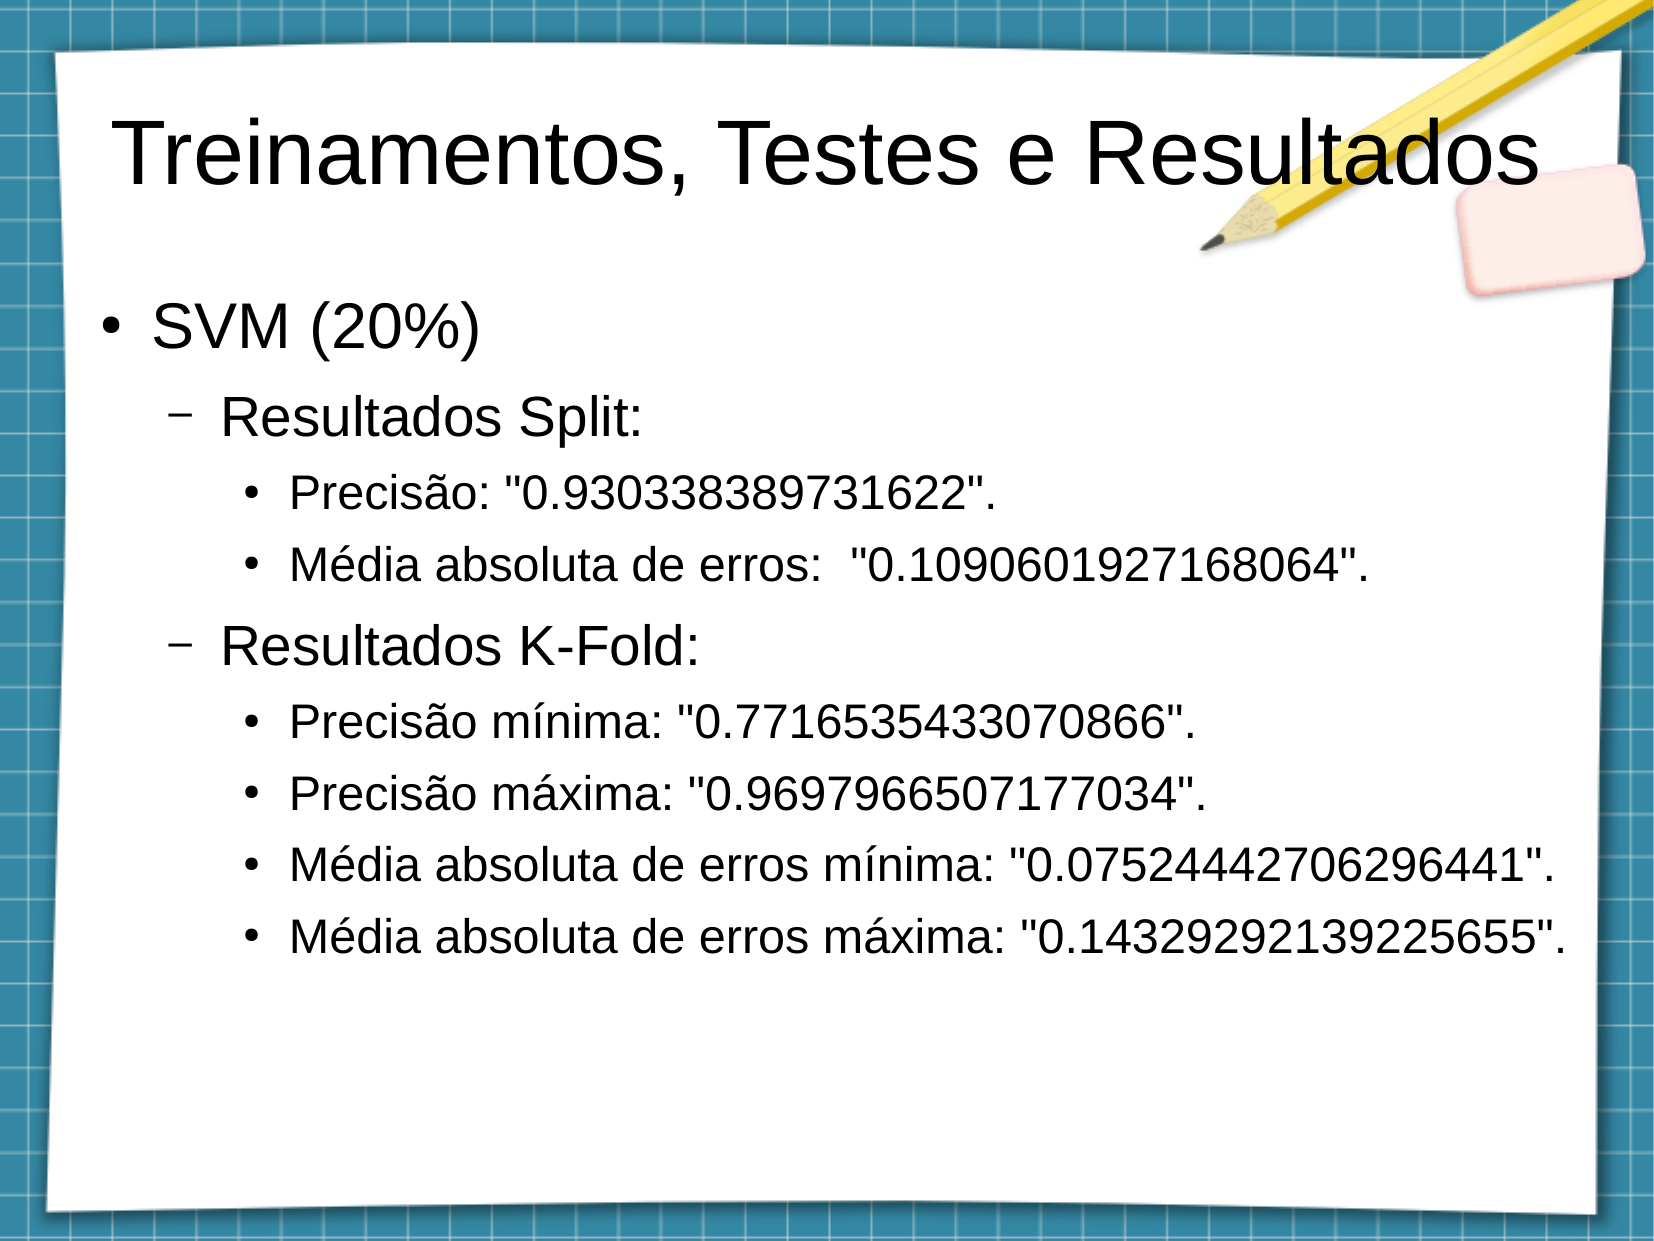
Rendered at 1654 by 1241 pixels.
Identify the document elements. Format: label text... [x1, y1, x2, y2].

picture [0, 0, 1654, 1241]
title Treinamentos, Testes e Resultados [82, 49, 1571, 257]
list SVM (20%) Resultados Split: Precisão: "0.930338389731622". Média absoluta de erros: "0.1090601927168064". Resultados K-Fold: Precisão mínima: "0.7716535433070866". Precisão máxima: "0.9697966507177034". Média absoluta de erros mínima: "0.07524442706296441". Média absoluta de erros máxima: "0.14329292139225655". [82, 290, 1571, 1010]
